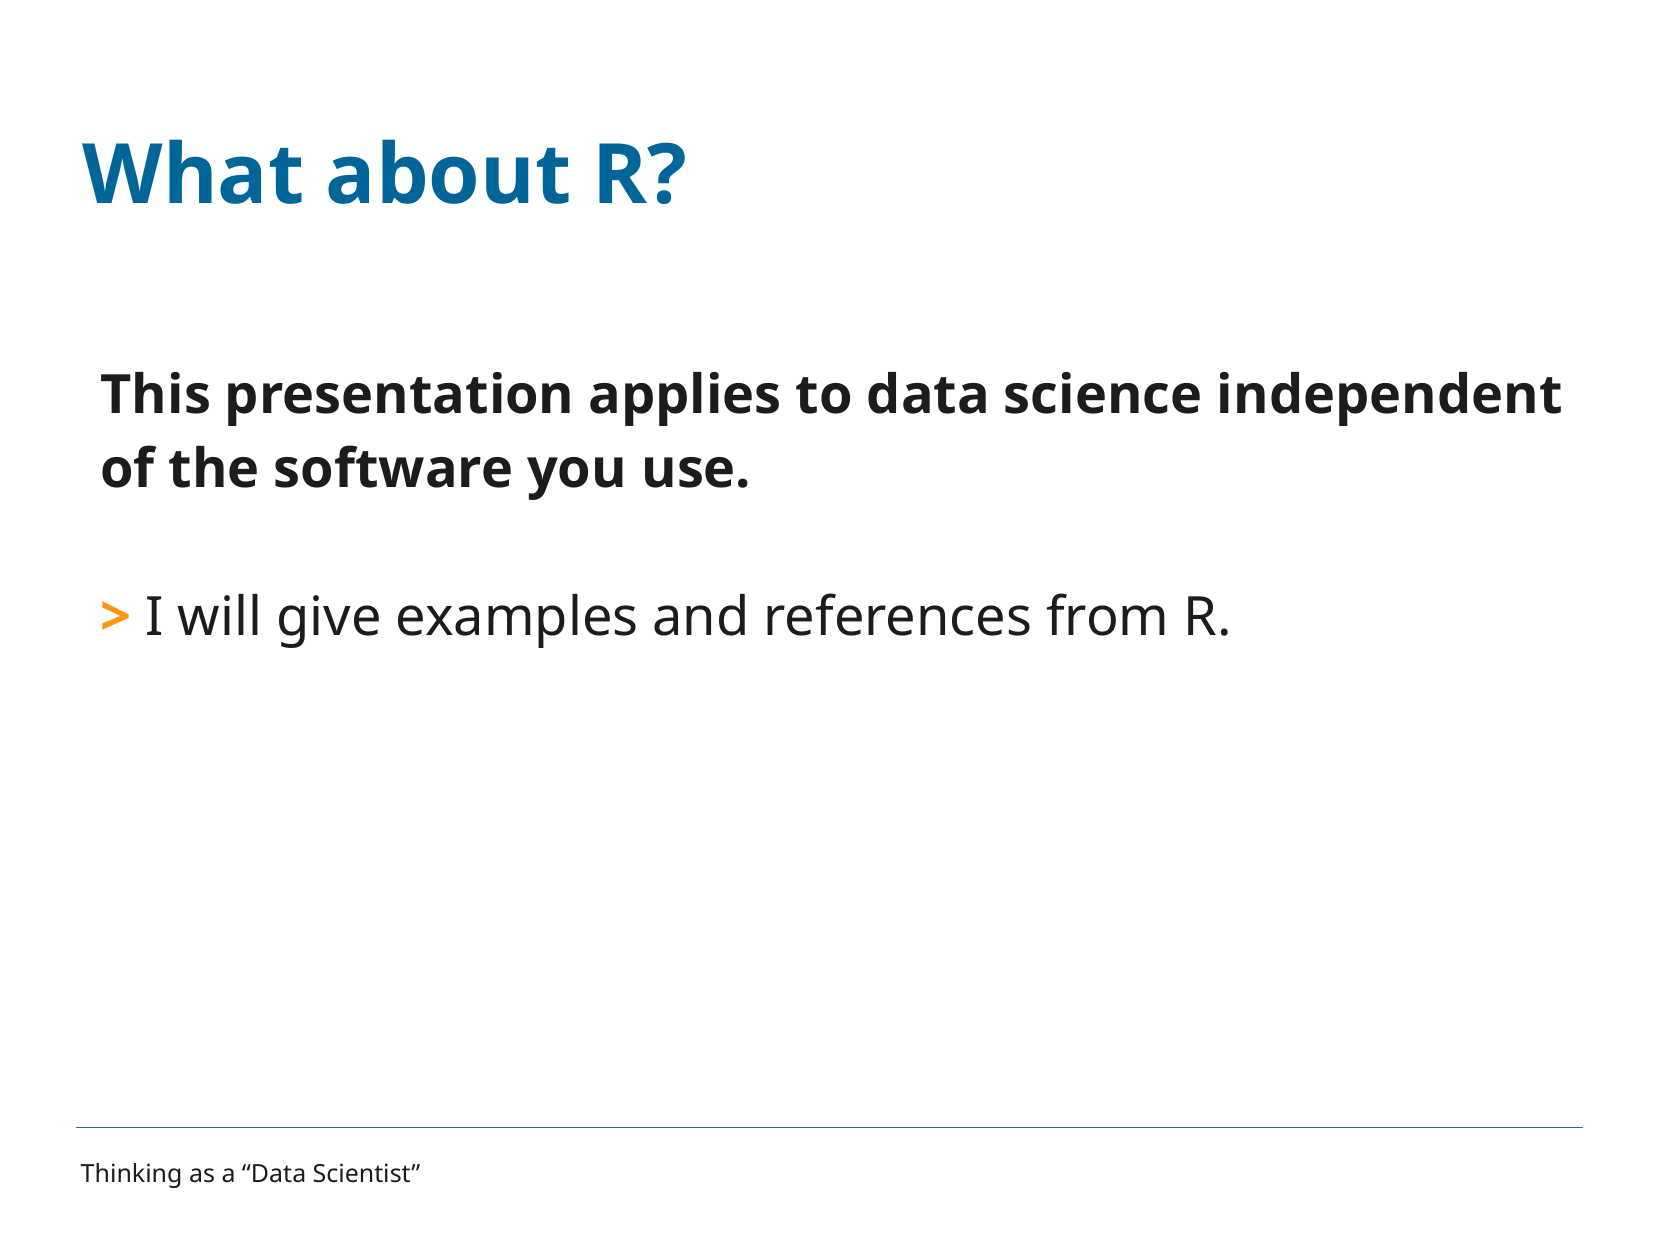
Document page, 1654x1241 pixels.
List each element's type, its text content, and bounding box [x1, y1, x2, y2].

text_box Thinking as a “Data Scientist” [65, 1148, 586, 1225]
title What about R? [82, 72, 1571, 271]
list This presentation applies to data science independent of the software you use. > I will give examples and references from R. [82, 355, 1571, 1047]
